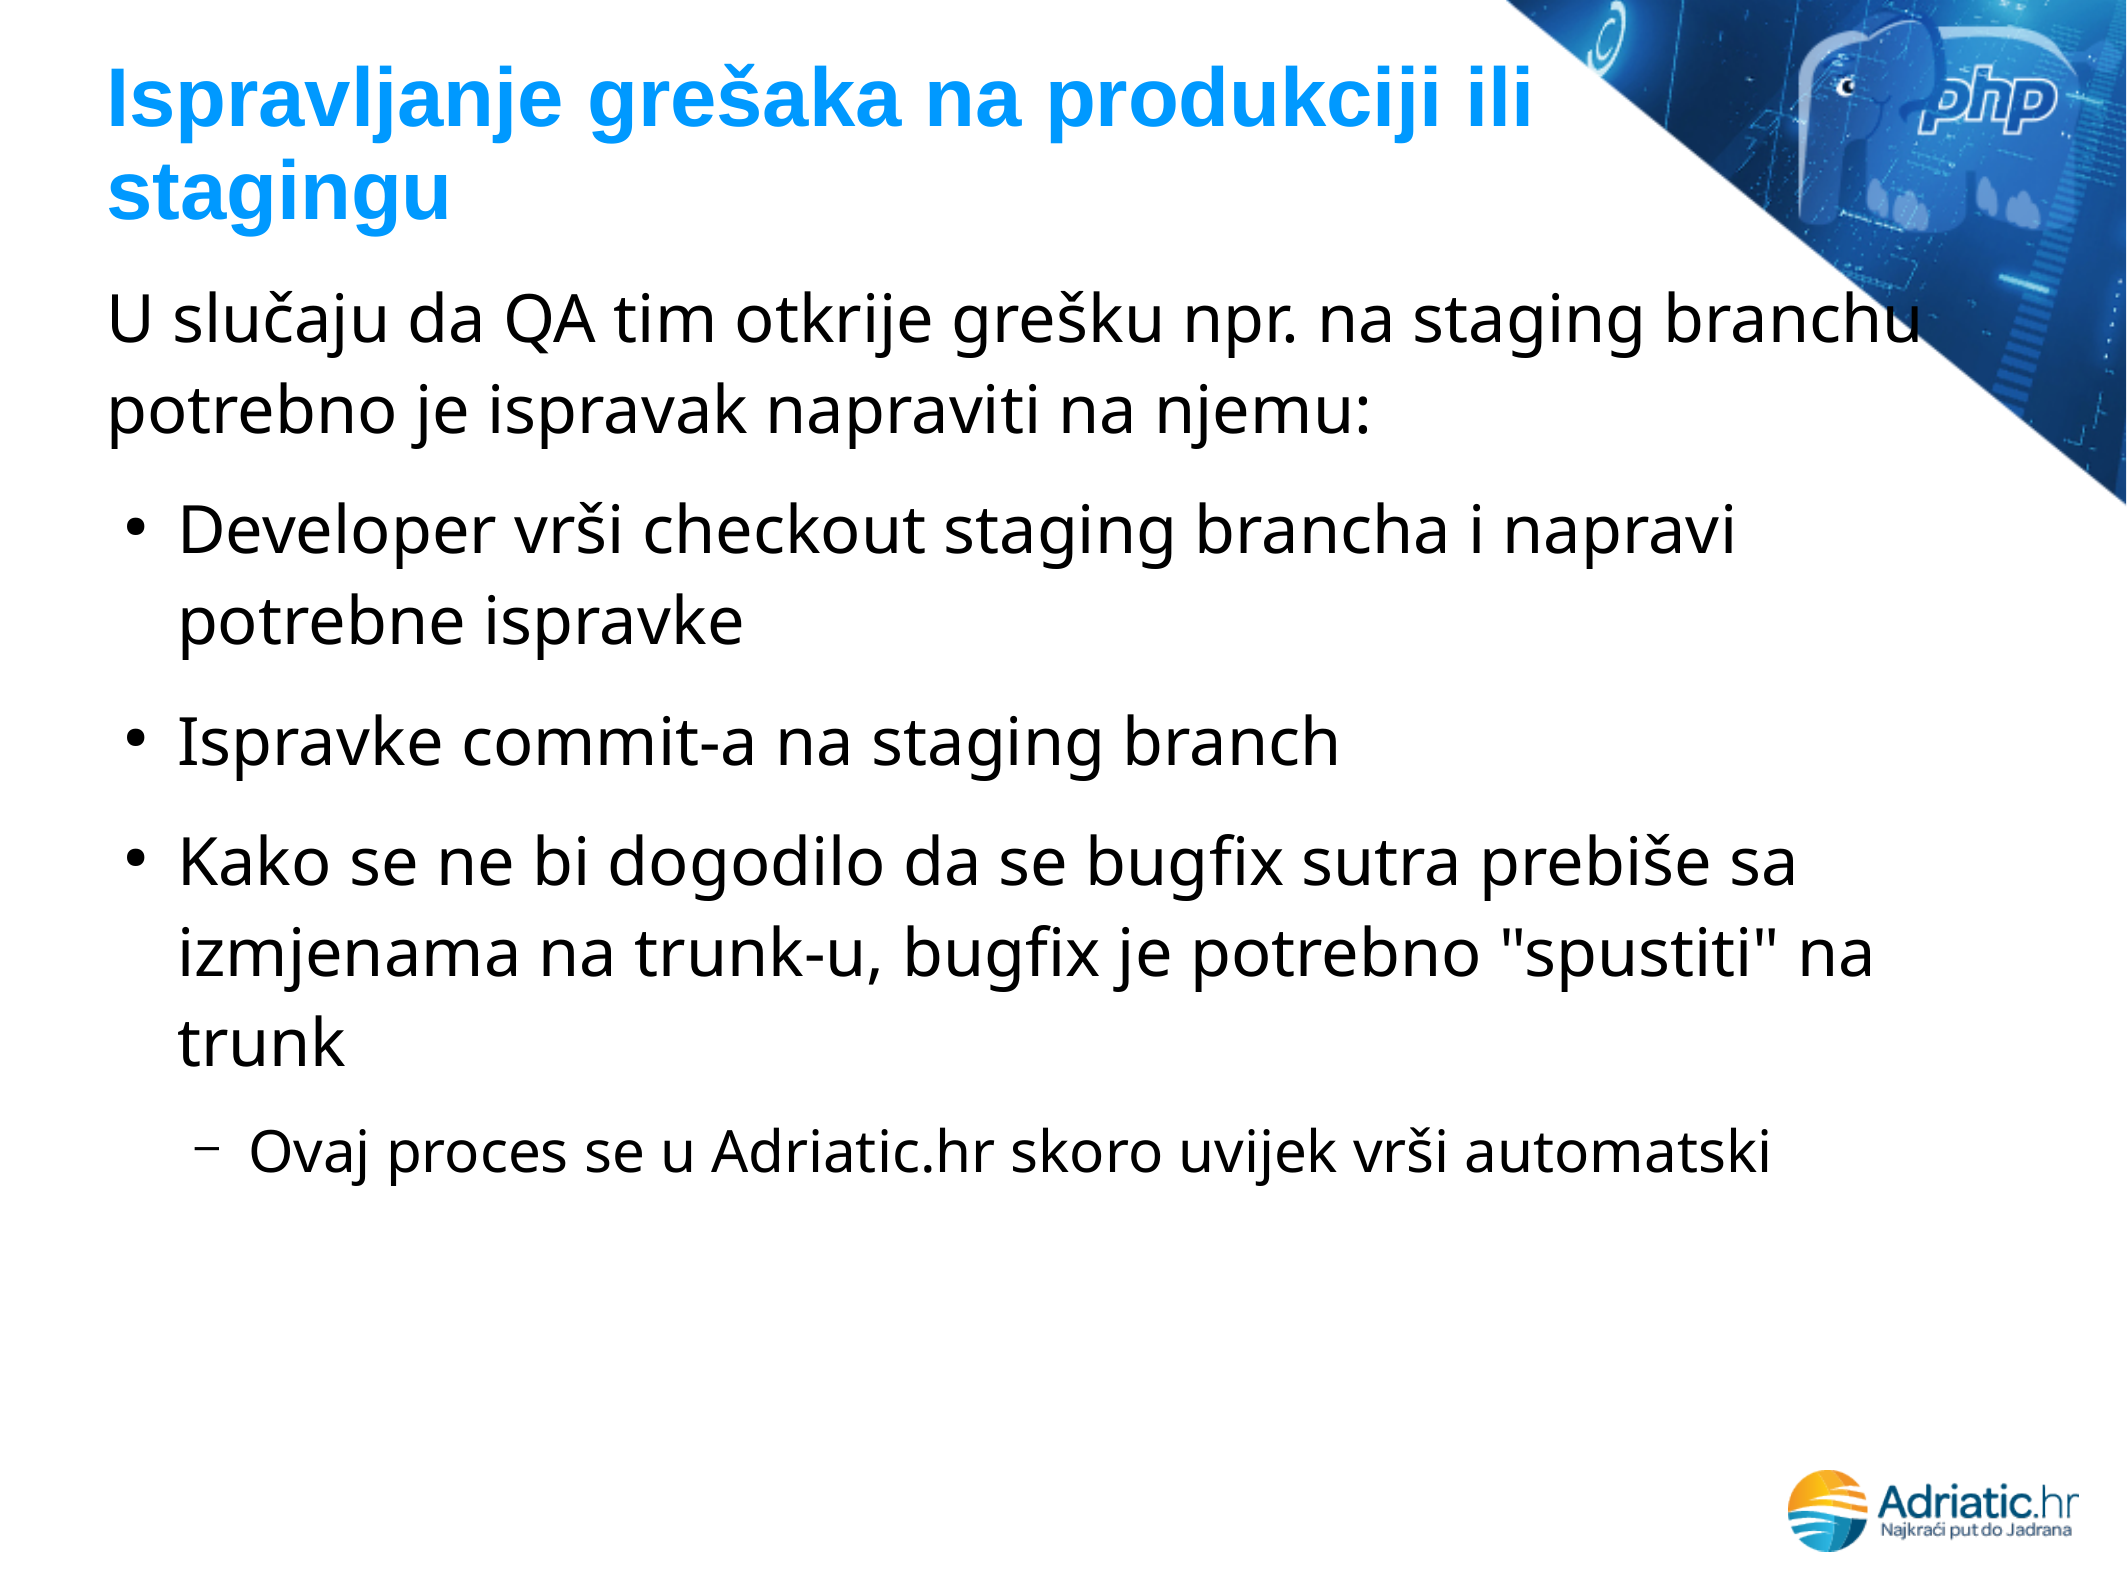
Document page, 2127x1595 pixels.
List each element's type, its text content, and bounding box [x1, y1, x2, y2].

title Ispravljanje grešaka na produkciji ili stagingu [106, 51, 1630, 238]
list U slučaju da QA tim otkrije grešku npr. na staging branchu potrebno je ispravak napraviti na njemu: Developer vrši checkout staging brancha i napravi potrebne ispravke Ispravke commit-a na staging branch Kako se ne bi dogodilo da se bugfix sutra prebiše sa izmjenama na trunk-u, bugfix je potrebno "spustiti" na trunk Ovaj proces se u Adriatic.hr skoro uvijek vrši automatski [106, 271, 2020, 1453]
picture [1505, 0, 2127, 625]
picture [1788, 1470, 2079, 1552]
